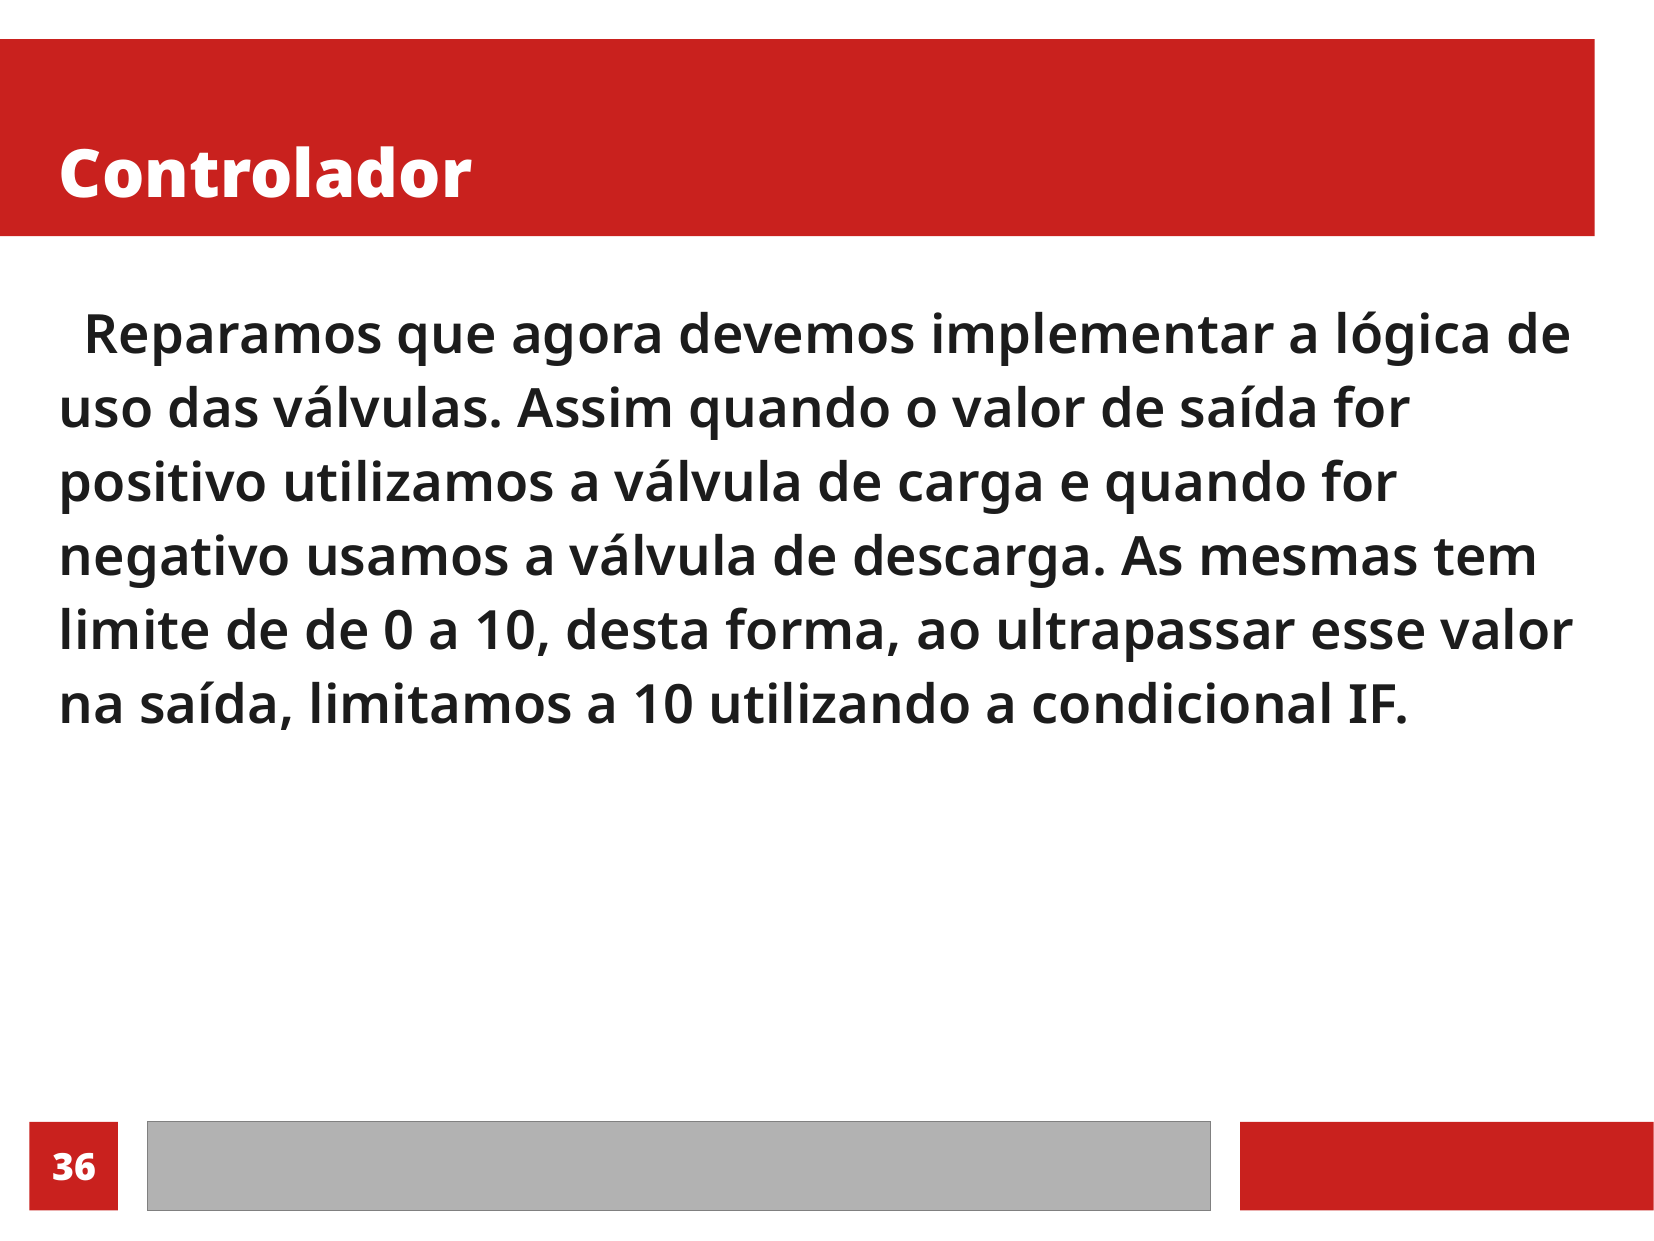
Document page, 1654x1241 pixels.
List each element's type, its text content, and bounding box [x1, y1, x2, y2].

list Reparamos que agora devemos implementar a lógica de uso das válvulas. Assim quando o valor de saída for positivo utilizamos a válvula de carga e quando for negativo usamos a válvula de descarga. As mesmas tem limite de de 0 a 10, desta forma, ao ultrapassar esse valor na saída, limitamos a 10 utilizando a condicional IF. [58, 295, 1595, 1063]
title Controlador [58, 58, 1595, 217]
